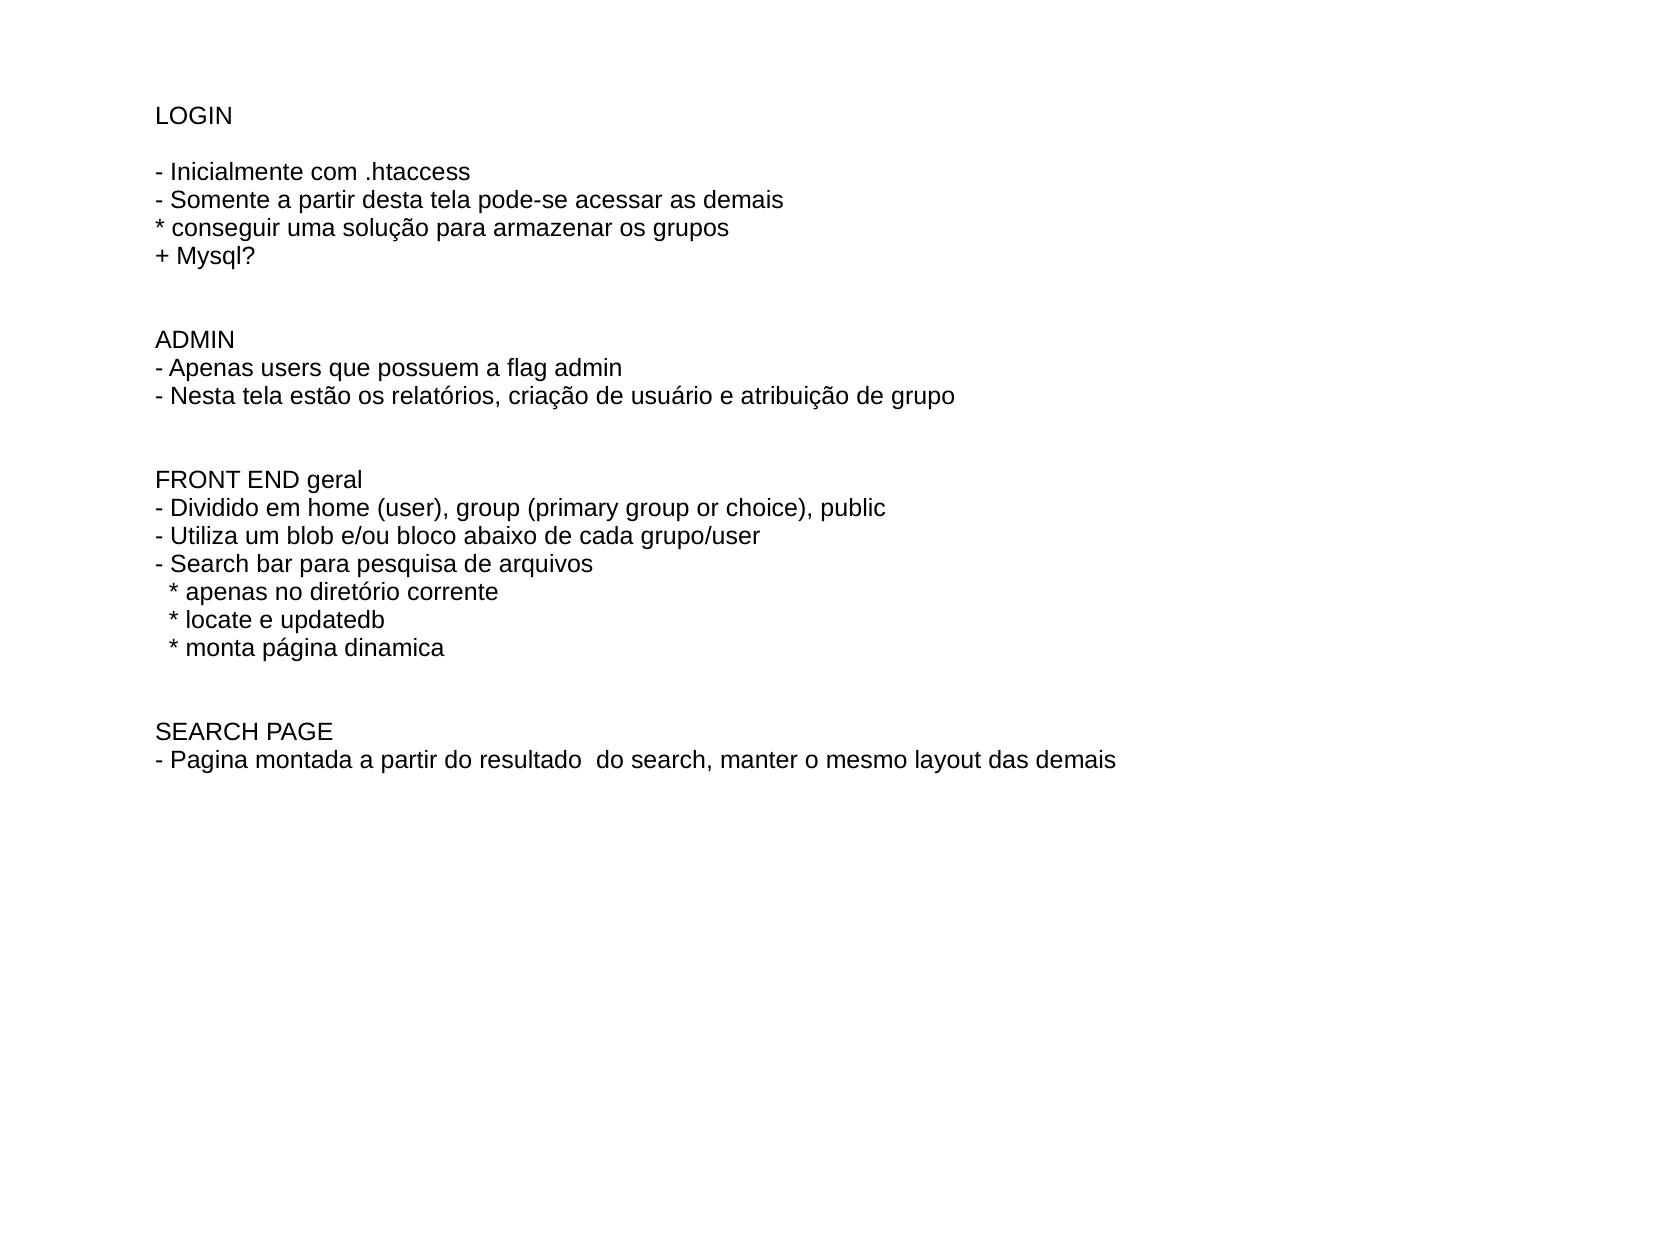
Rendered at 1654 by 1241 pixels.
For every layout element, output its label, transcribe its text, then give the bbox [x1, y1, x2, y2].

text_box LOGIN - Inicialmente com .htaccess - Somente a partir desta tela pode-se acessar as demais * conseguir uma solução para armazenar os grupos + Mysql? ADMIN - Apenas users que possuem a flag admin - Nesta tela estão os relatórios, criação de usuário e atribuição de grupo FRONT END geral - Dividido em home (user), group (primary group or choice), public - Utiliza um blob e/ou bloco abaixo de cada grupo/user - Search bar para pesquisa de arquivos * apenas no diretório corrente * locate e updatedb * monta página dinamica SEARCH PAGE - Pagina montada a partir do resultado do search, manter o mesmo layout das demais [140, 94, 1134, 950]
